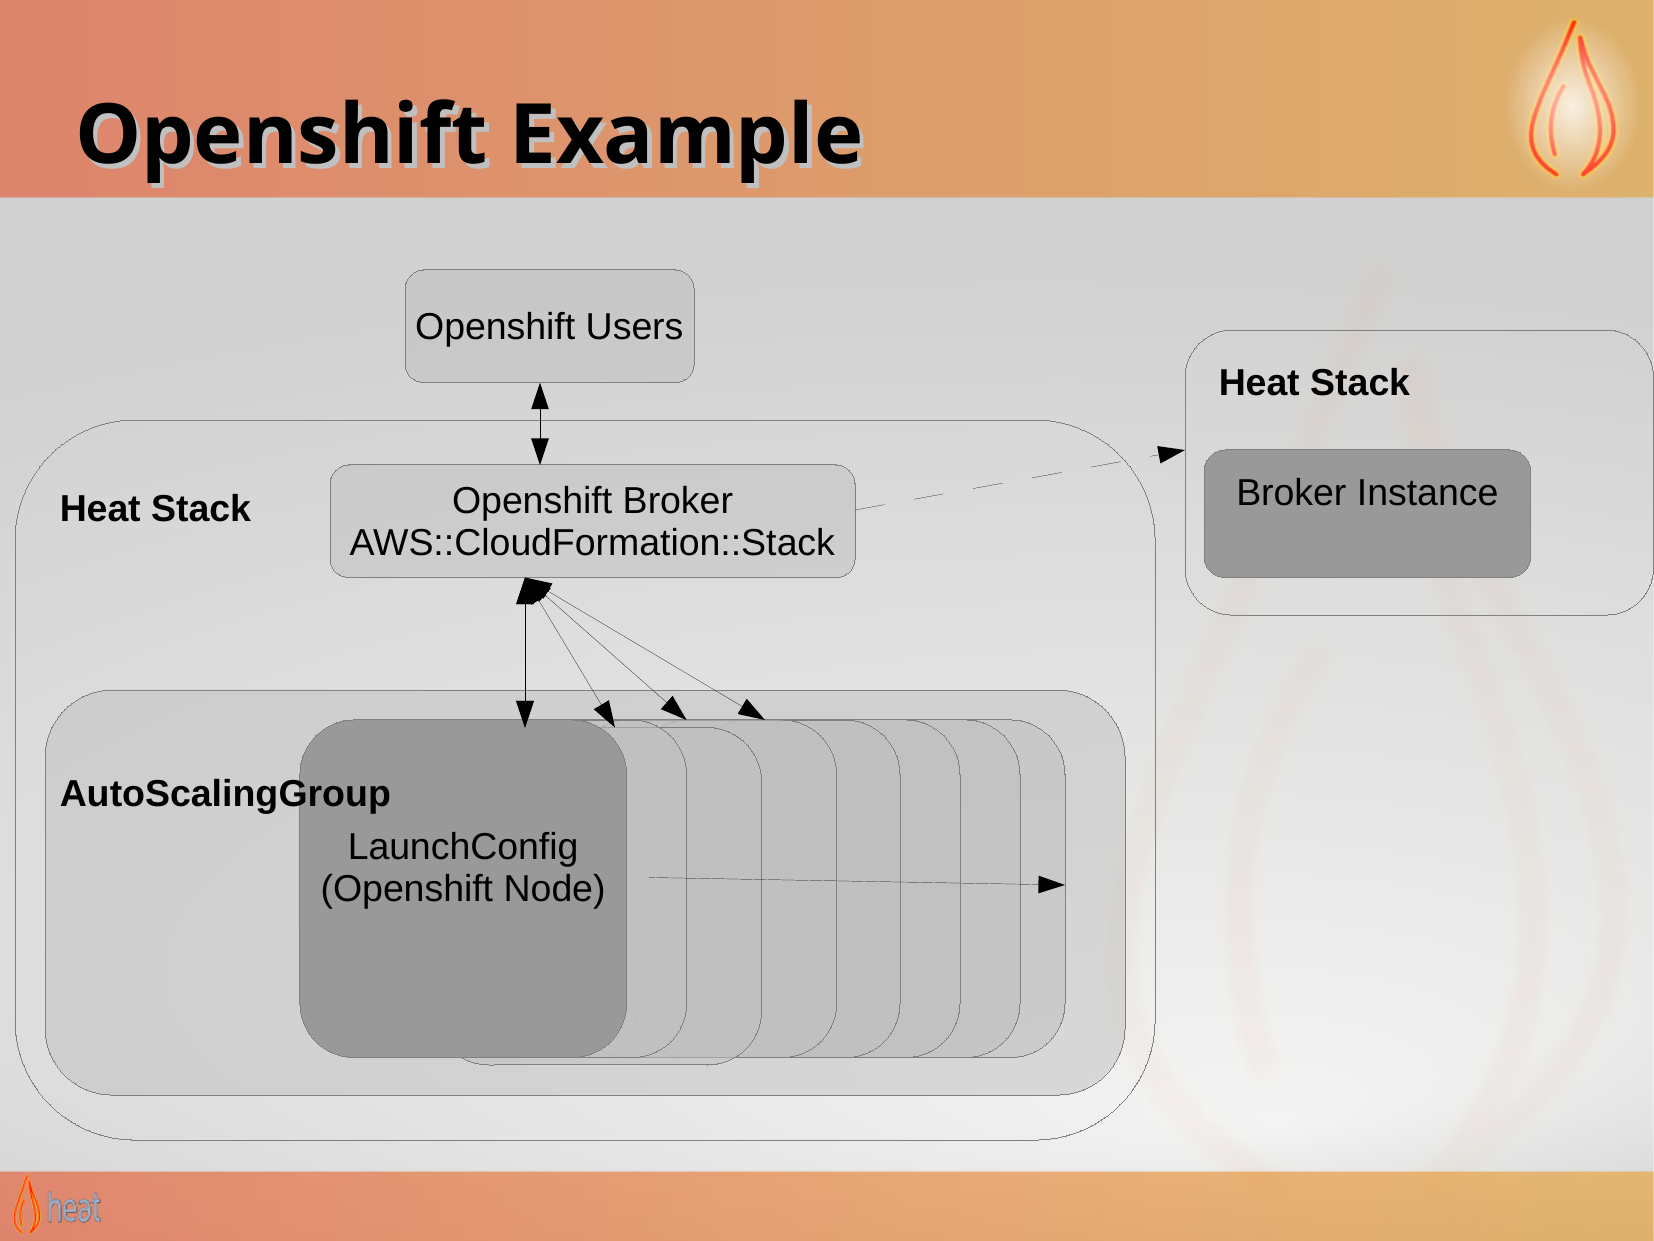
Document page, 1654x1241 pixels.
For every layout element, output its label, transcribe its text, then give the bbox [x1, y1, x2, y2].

text_box [15, 420, 1156, 1141]
text_box AutoScalingGroup [45, 765, 406, 906]
text_box [1185, 330, 1654, 616]
text_box Openshift Broker AWS::CloudFormation::Stack [330, 464, 856, 578]
title Openshift Example [75, 37, 1564, 226]
picture [0, 0, 1654, 1241]
text_box LaunchConfig (Openshift Node) [299, 719, 627, 1058]
text_box Heat Stack [1204, 354, 1426, 465]
text_box Openshift Users [405, 269, 695, 383]
text_box Heat Stack [45, 480, 266, 621]
text_box Broker Instance [1204, 449, 1531, 578]
